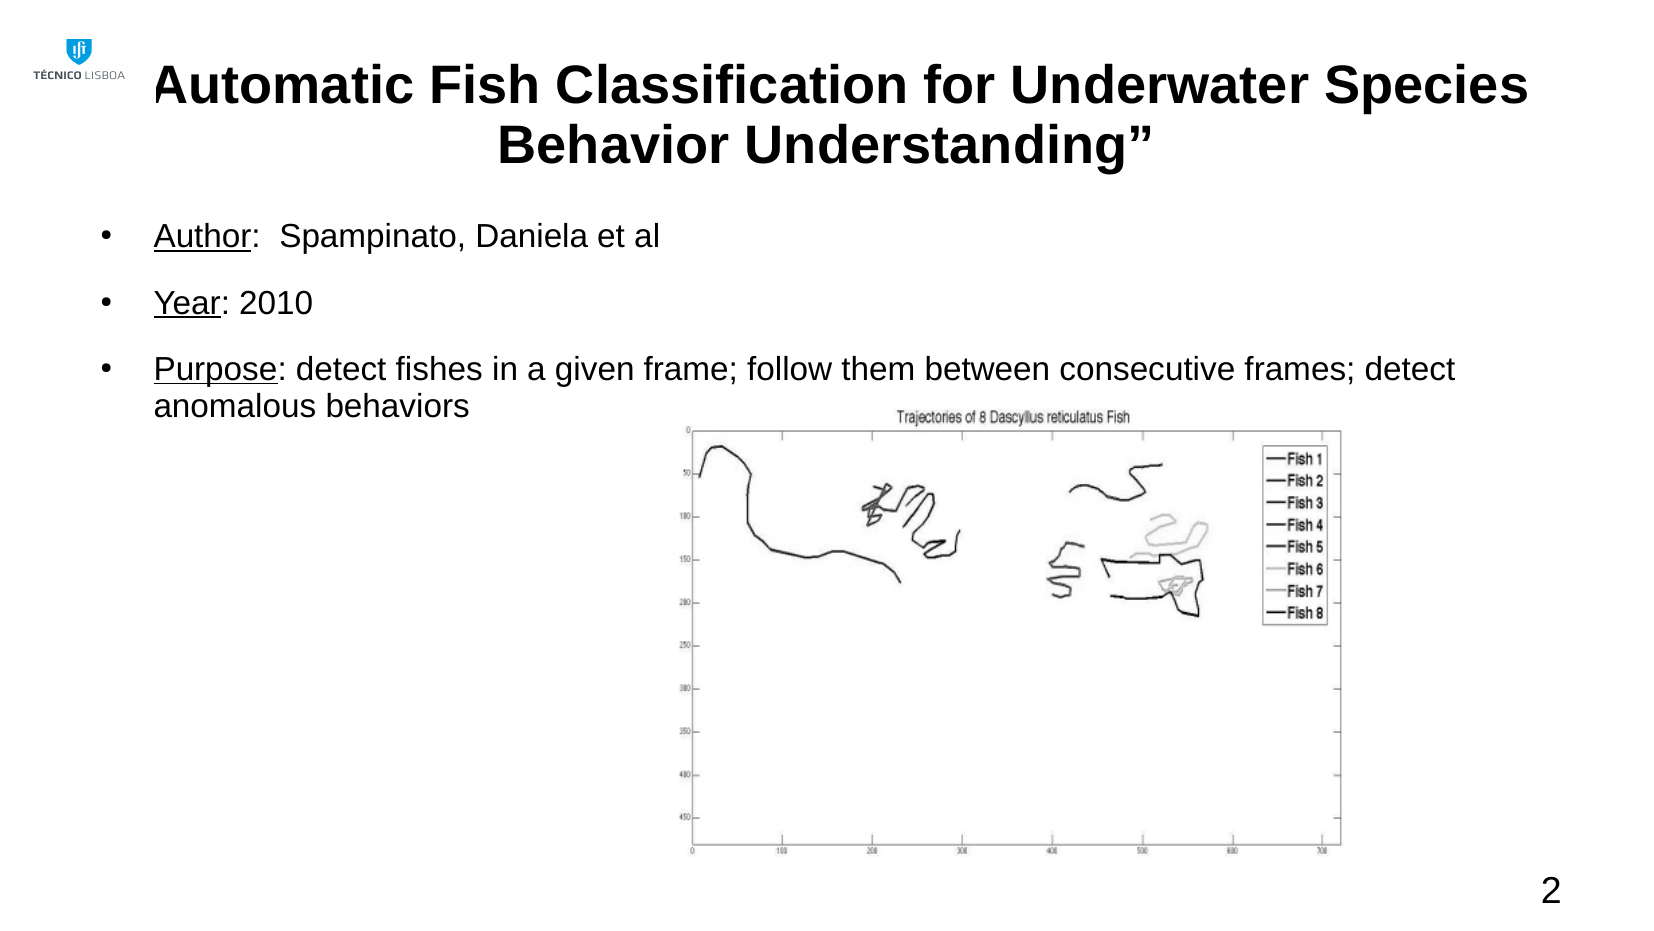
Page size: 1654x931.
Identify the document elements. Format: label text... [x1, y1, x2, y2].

title “Automatic Fish Classification for Underwater Species Behavior Understanding” [82, 37, 1571, 193]
list Author: Spampinato, Daniela et al Year: 2010 Purpose: detect fishes in a given frame; follow them between consecutive frames; detect anomalous behaviors [82, 217, 1571, 758]
picture [661, 401, 1359, 866]
picture [0, 0, 156, 113]
text_box <number> [1526, 862, 1654, 931]
